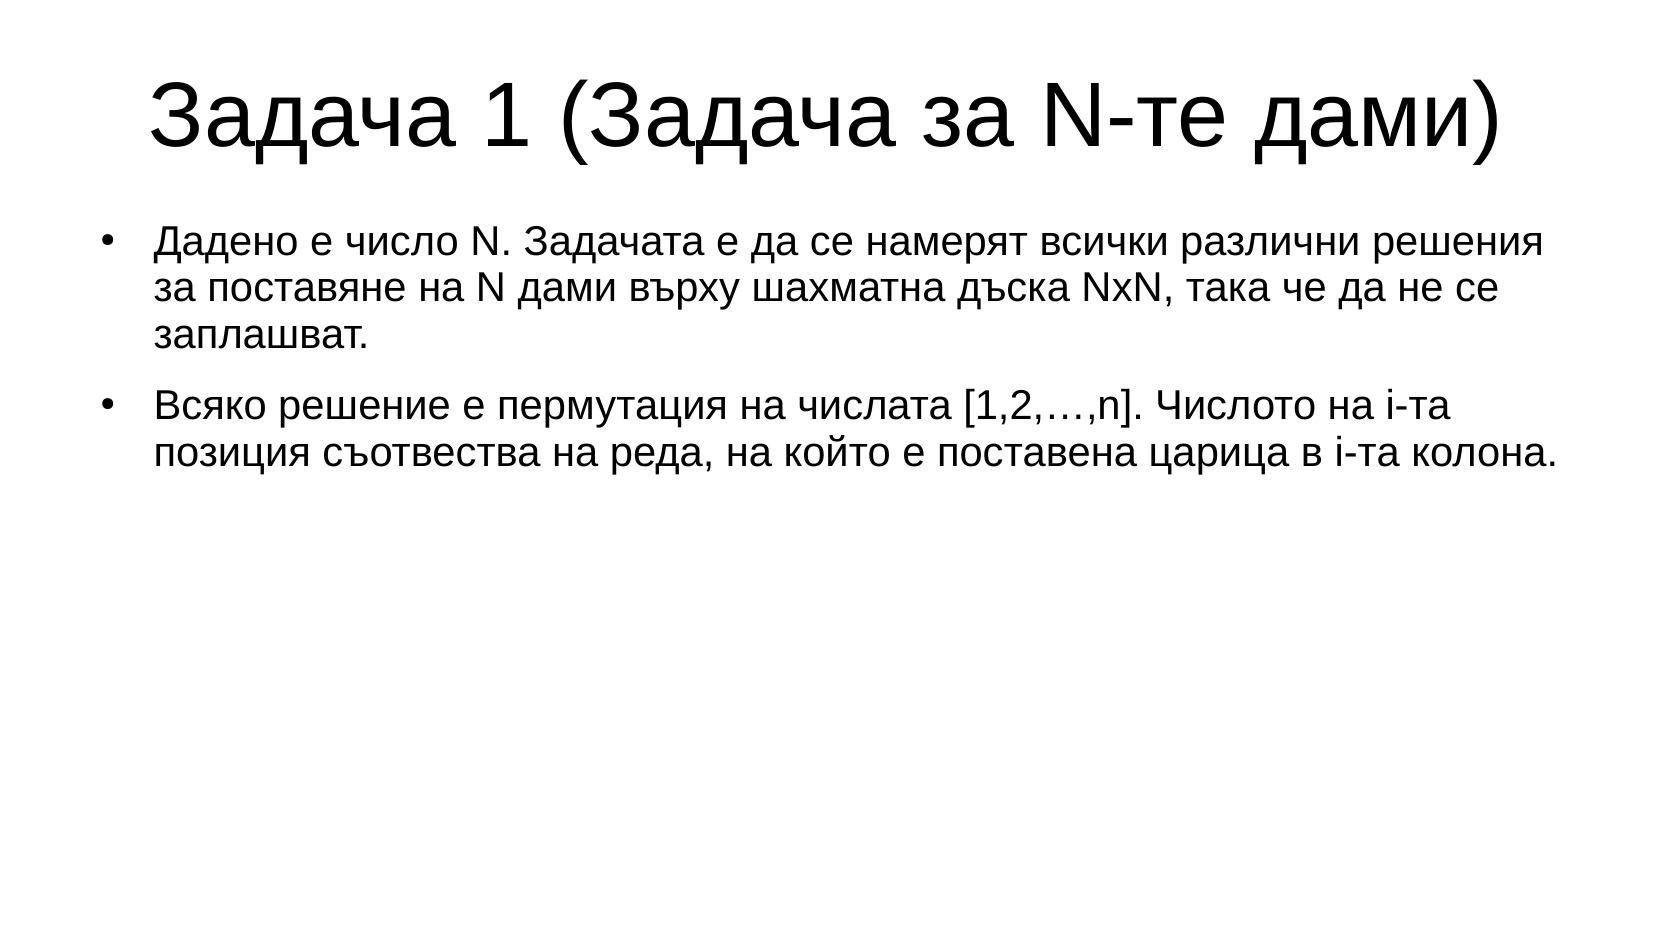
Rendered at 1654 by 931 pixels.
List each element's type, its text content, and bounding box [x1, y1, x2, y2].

list Дадено е число N. Задачата е да се намерят всички различни решения за поставяне на N дами върху шахматна дъска NxN, така че да не се заплашват. Всяко решение е пермутация на числата [1,2,…,n]. Числото на i-та позиция съотвества на реда, на който е поставена царица в i-та колона. [82, 217, 1571, 758]
title Задача 1 (Задача за N-те дами) [82, 37, 1571, 193]
